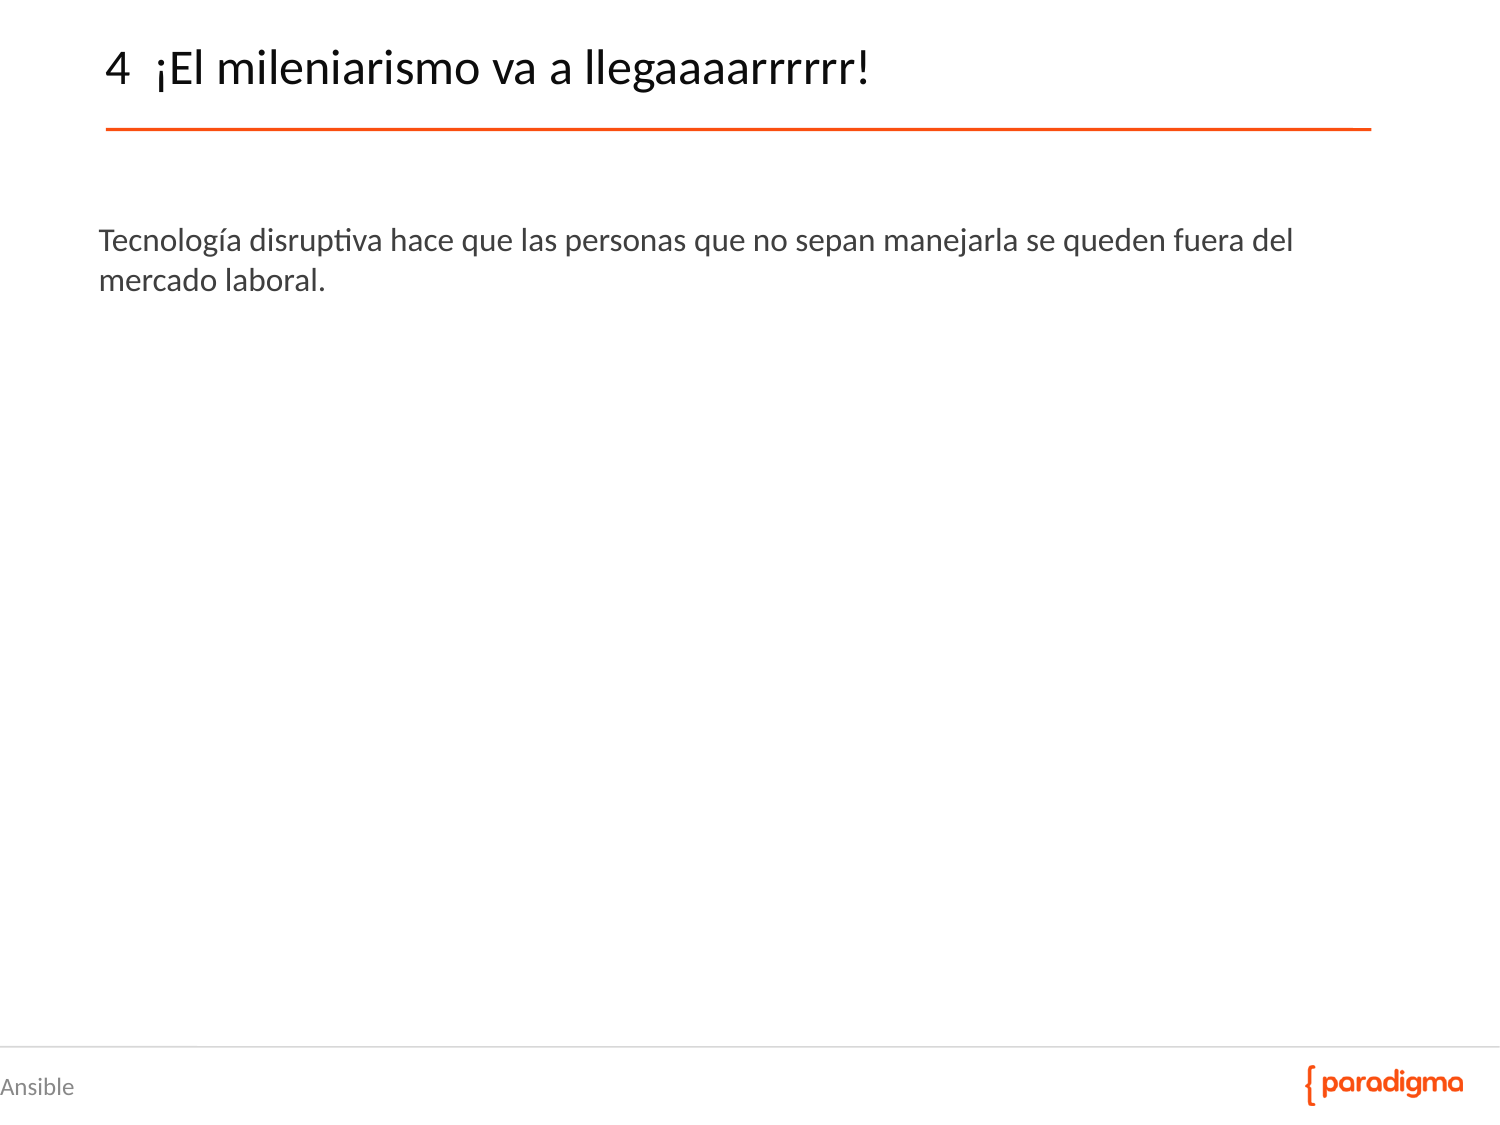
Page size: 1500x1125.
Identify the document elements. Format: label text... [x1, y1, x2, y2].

text_box 4 ¡El mileniarismo va a llegaaaarrrrrr! [105, 0, 1395, 130]
text_box Tecnología disruptiva hace que las personas que no sepan manejarla se queden fuera del mercado laboral. [98, 210, 1387, 1028]
text_box Ansible [0, 1048, 1223, 1125]
picture [1305, 1065, 1463, 1107]
